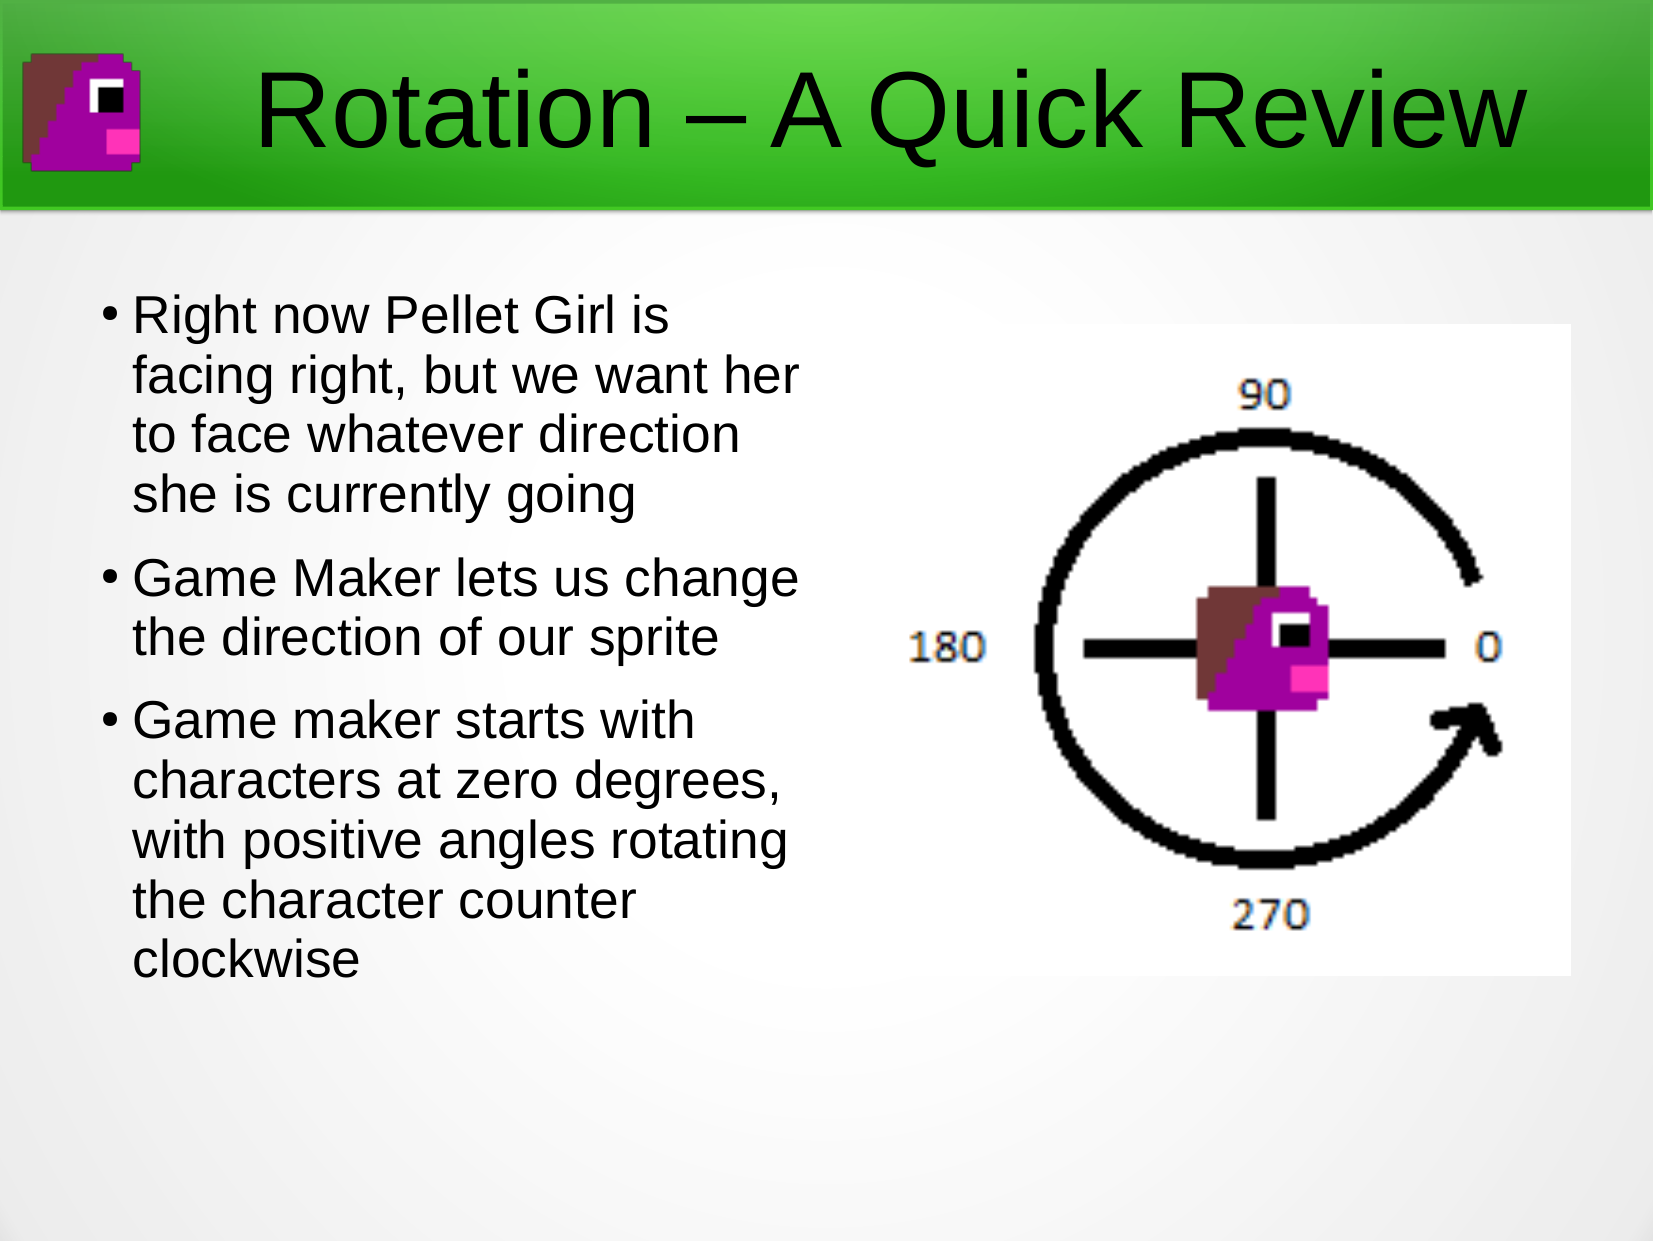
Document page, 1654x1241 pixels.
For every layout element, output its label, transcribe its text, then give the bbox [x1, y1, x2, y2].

list Right now Pellet Girl is facing right, but we want her to face whatever direction she is currently going Game Maker lets us change the direction of our sprite Game maker starts with characters at zero degrees, with positive angles rotating the character counter clockwise [90, 285, 816, 1005]
picture [15, 46, 148, 180]
title Rotation – A Quick Review [148, 30, 1636, 190]
picture [844, 324, 1571, 976]
